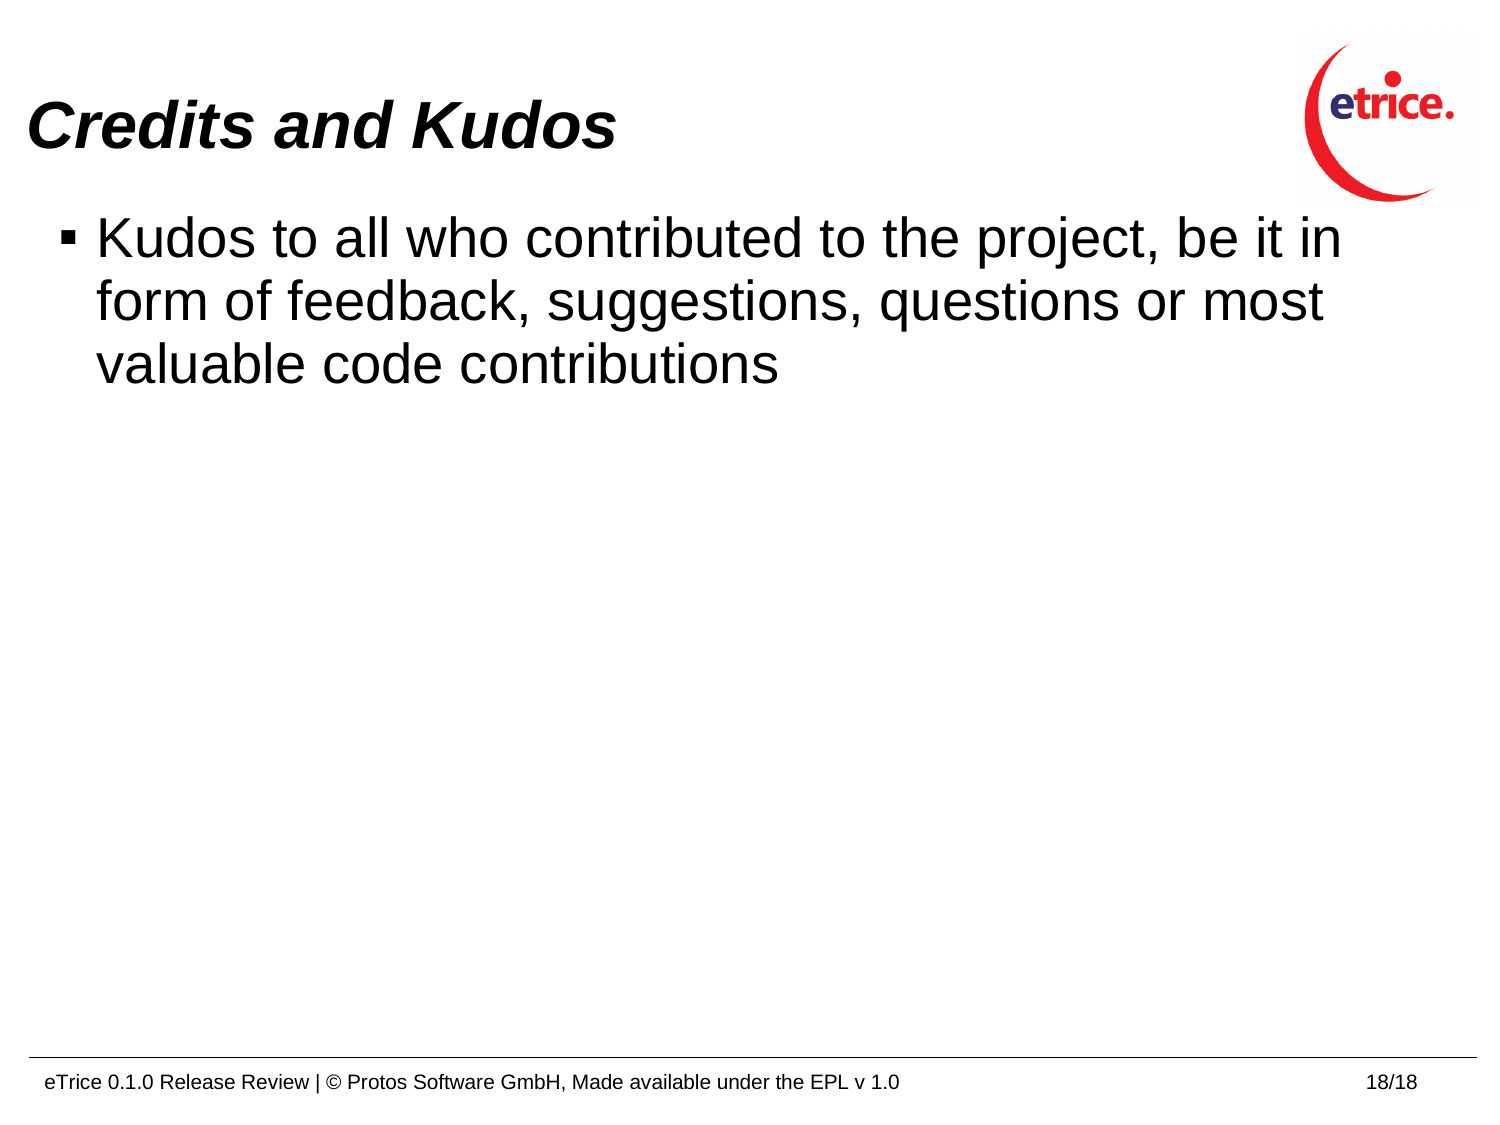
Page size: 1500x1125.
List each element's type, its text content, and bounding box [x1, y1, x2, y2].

list Kudos to all who contributed to the project, be it in form of feedback, suggestions, questions or most valuable code contributions [59, 206, 1418, 1040]
picture [1299, 29, 1477, 207]
title Credits and Kudos [26, 84, 1474, 172]
